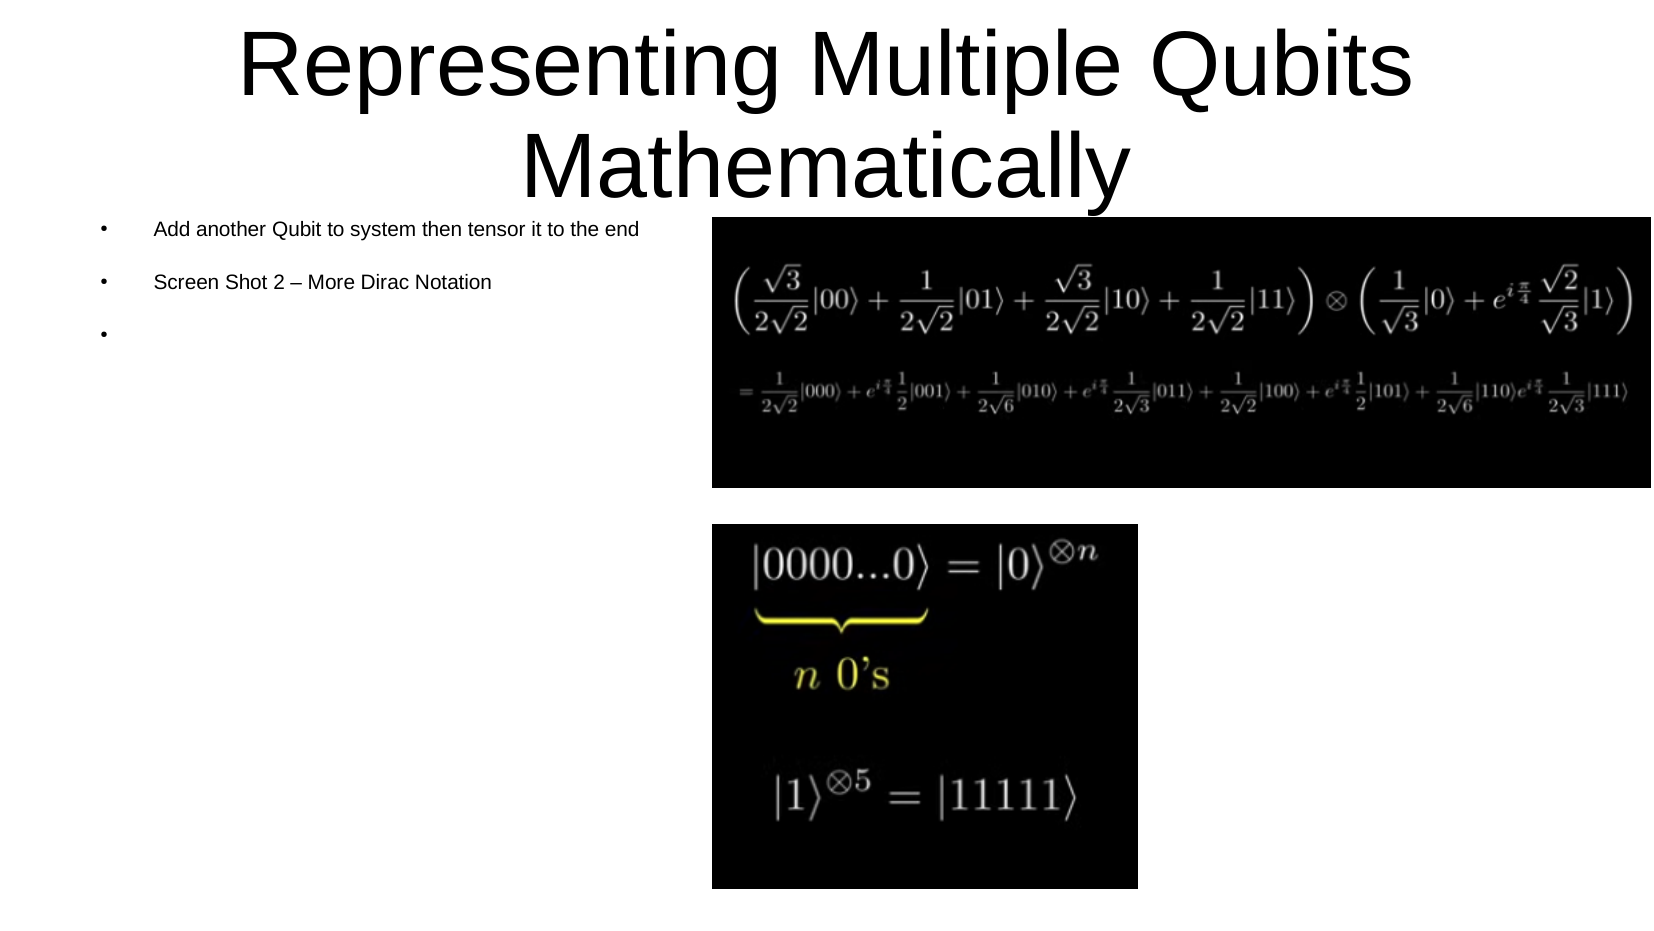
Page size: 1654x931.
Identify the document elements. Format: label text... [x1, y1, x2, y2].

list Add another Qubit to system then tensor it to the end Screen Shot 2 – More Dirac Notation [82, 217, 1613, 901]
picture [712, 217, 1651, 488]
title Representing Multiple Qubits Mathematically [82, 12, 1571, 217]
picture [712, 524, 1138, 890]
